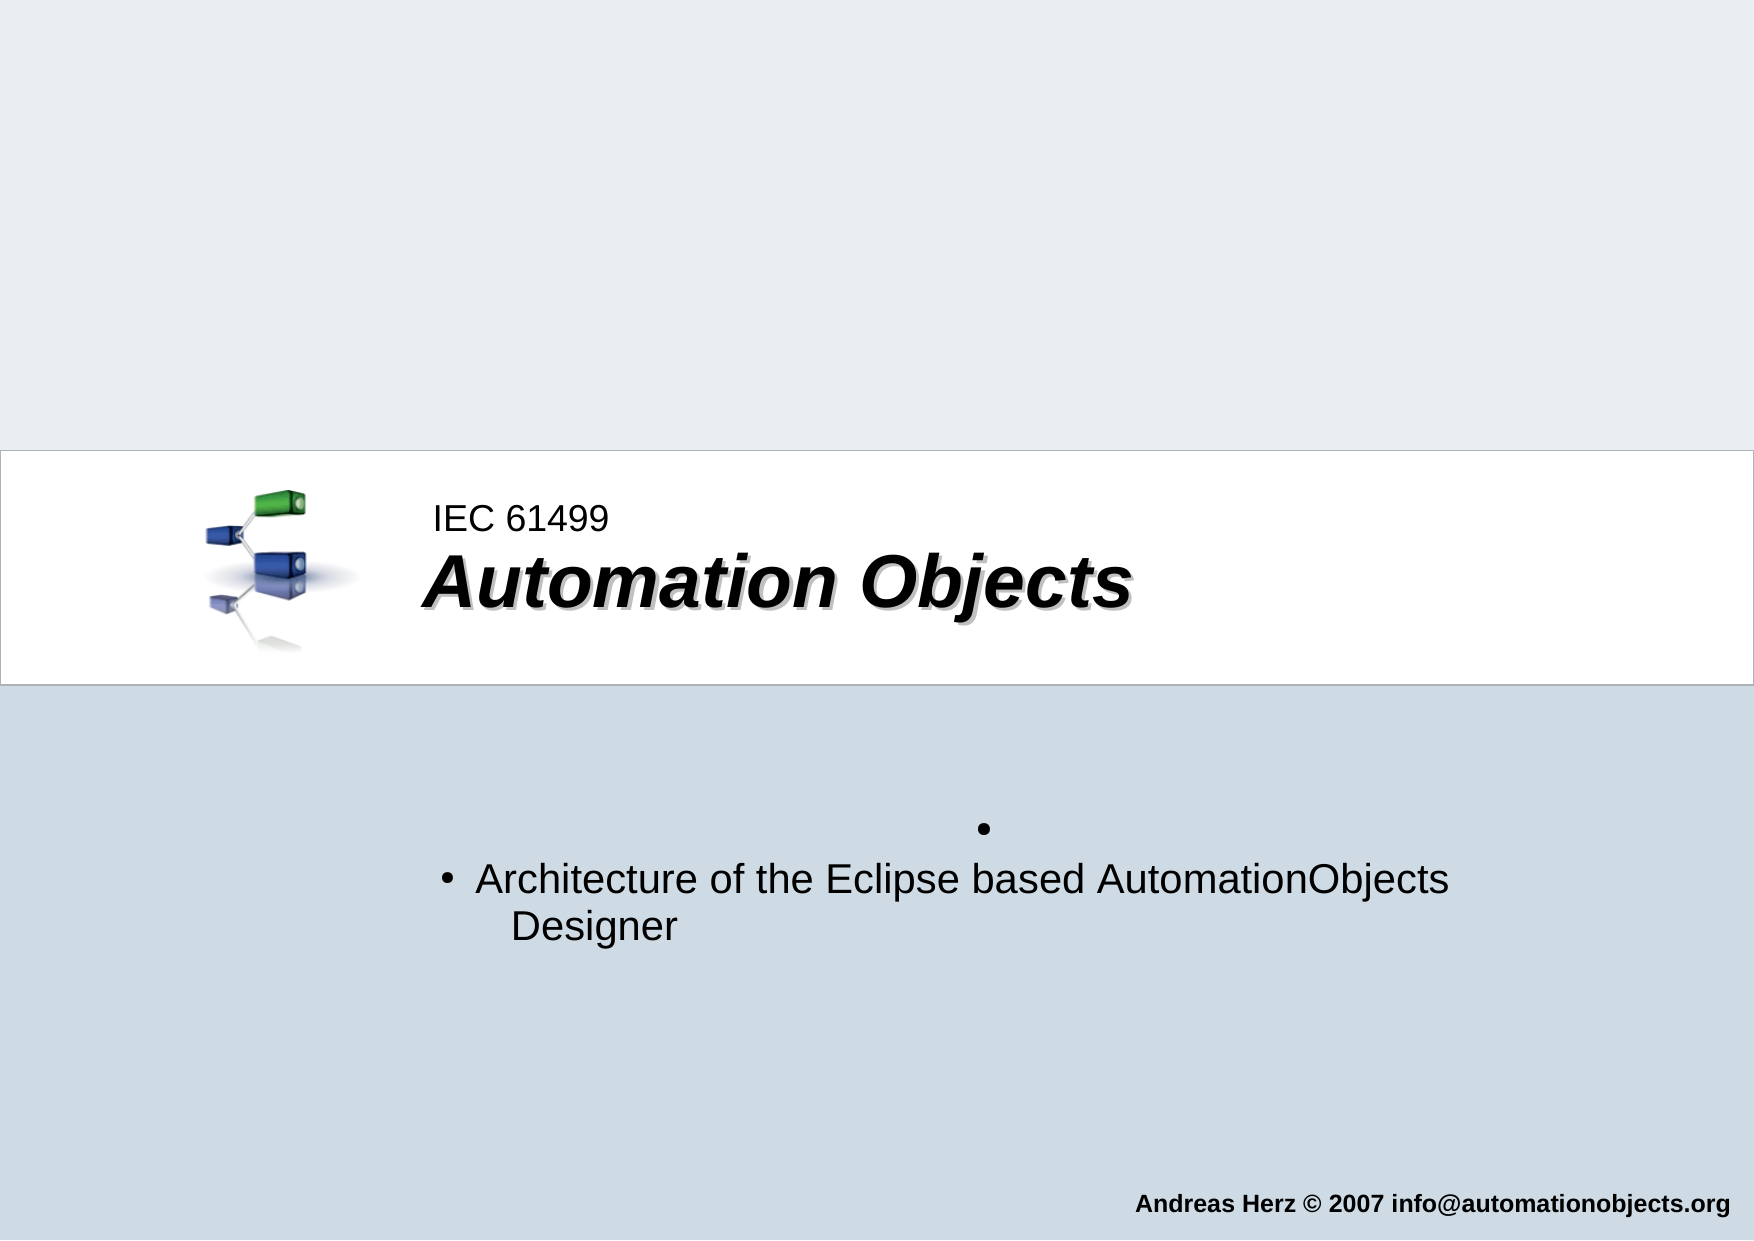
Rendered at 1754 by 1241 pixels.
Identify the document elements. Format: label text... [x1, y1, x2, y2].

text_box [0, 0, 1754, 686]
picture [179, 490, 367, 674]
subtitle Architecture of the Eclipse based AutomationObjects Designer [354, 797, 1630, 986]
text_box Andreas Herz © 2007 info@automationobjects.org [0, 1166, 1754, 1241]
text_box IEC 61499 Automation Objects [407, 490, 1150, 631]
